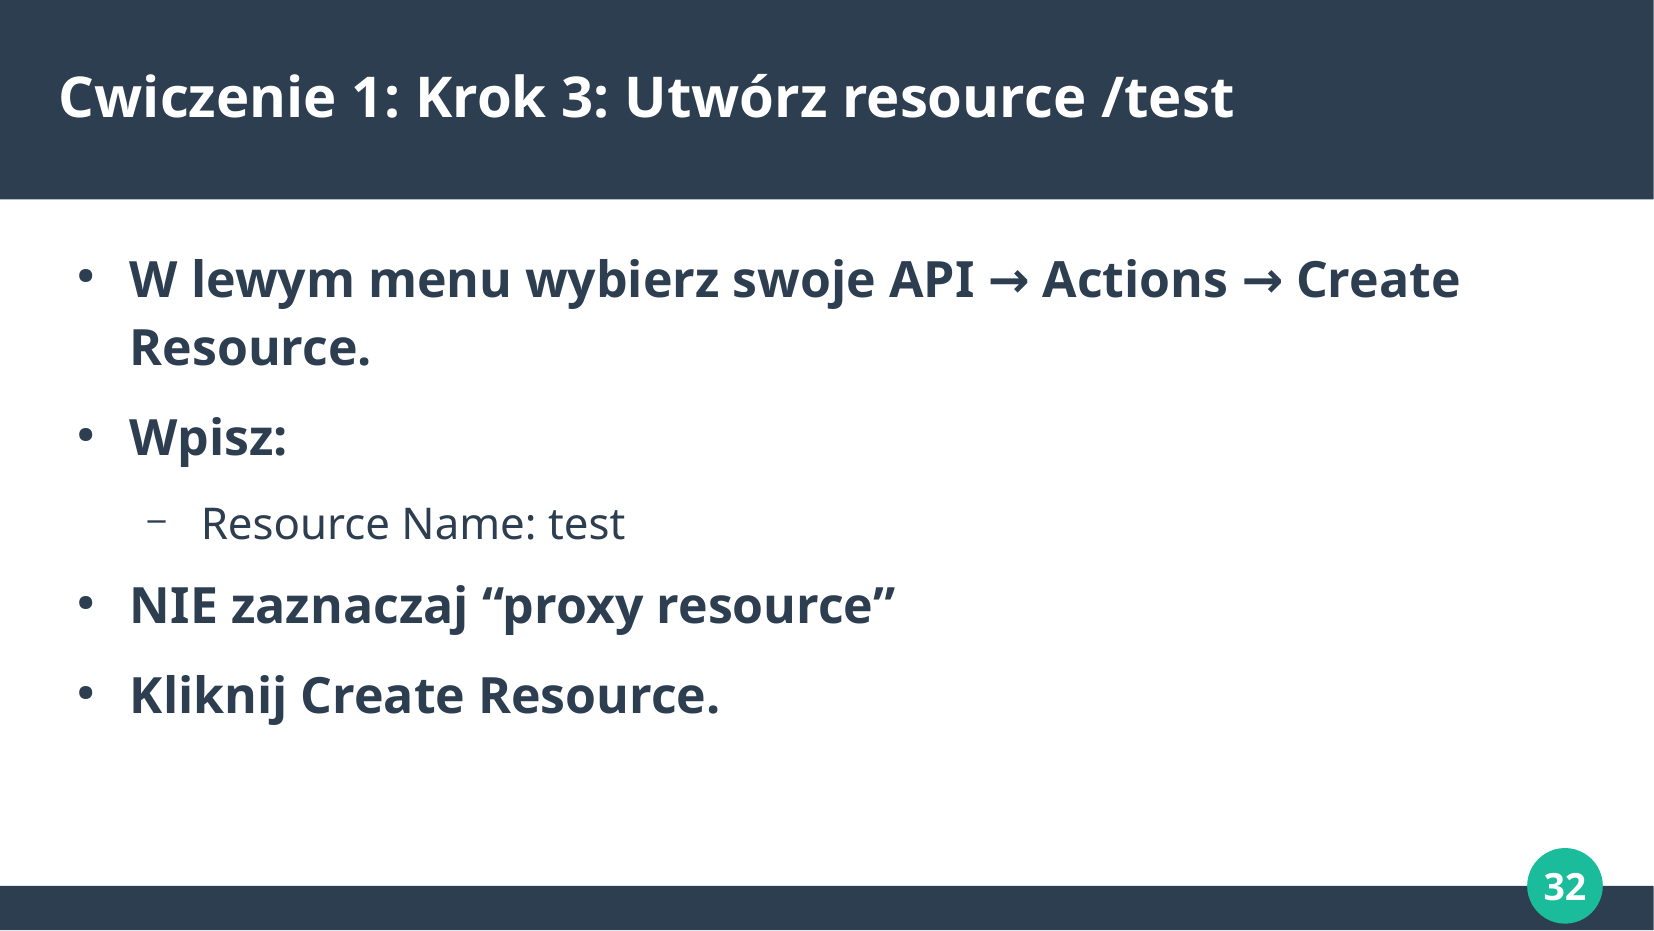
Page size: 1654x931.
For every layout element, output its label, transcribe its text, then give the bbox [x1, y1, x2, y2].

list W lewym menu wybierz swoje API → Actions → Create Resource. Wpisz: Resource Name: test NIE zaznaczaj “proxy resource” Kliknij Create Resource. [59, 243, 1538, 864]
title Cwiczenie 1: Krok 3: Utwórz resource /test [59, 37, 1595, 156]
